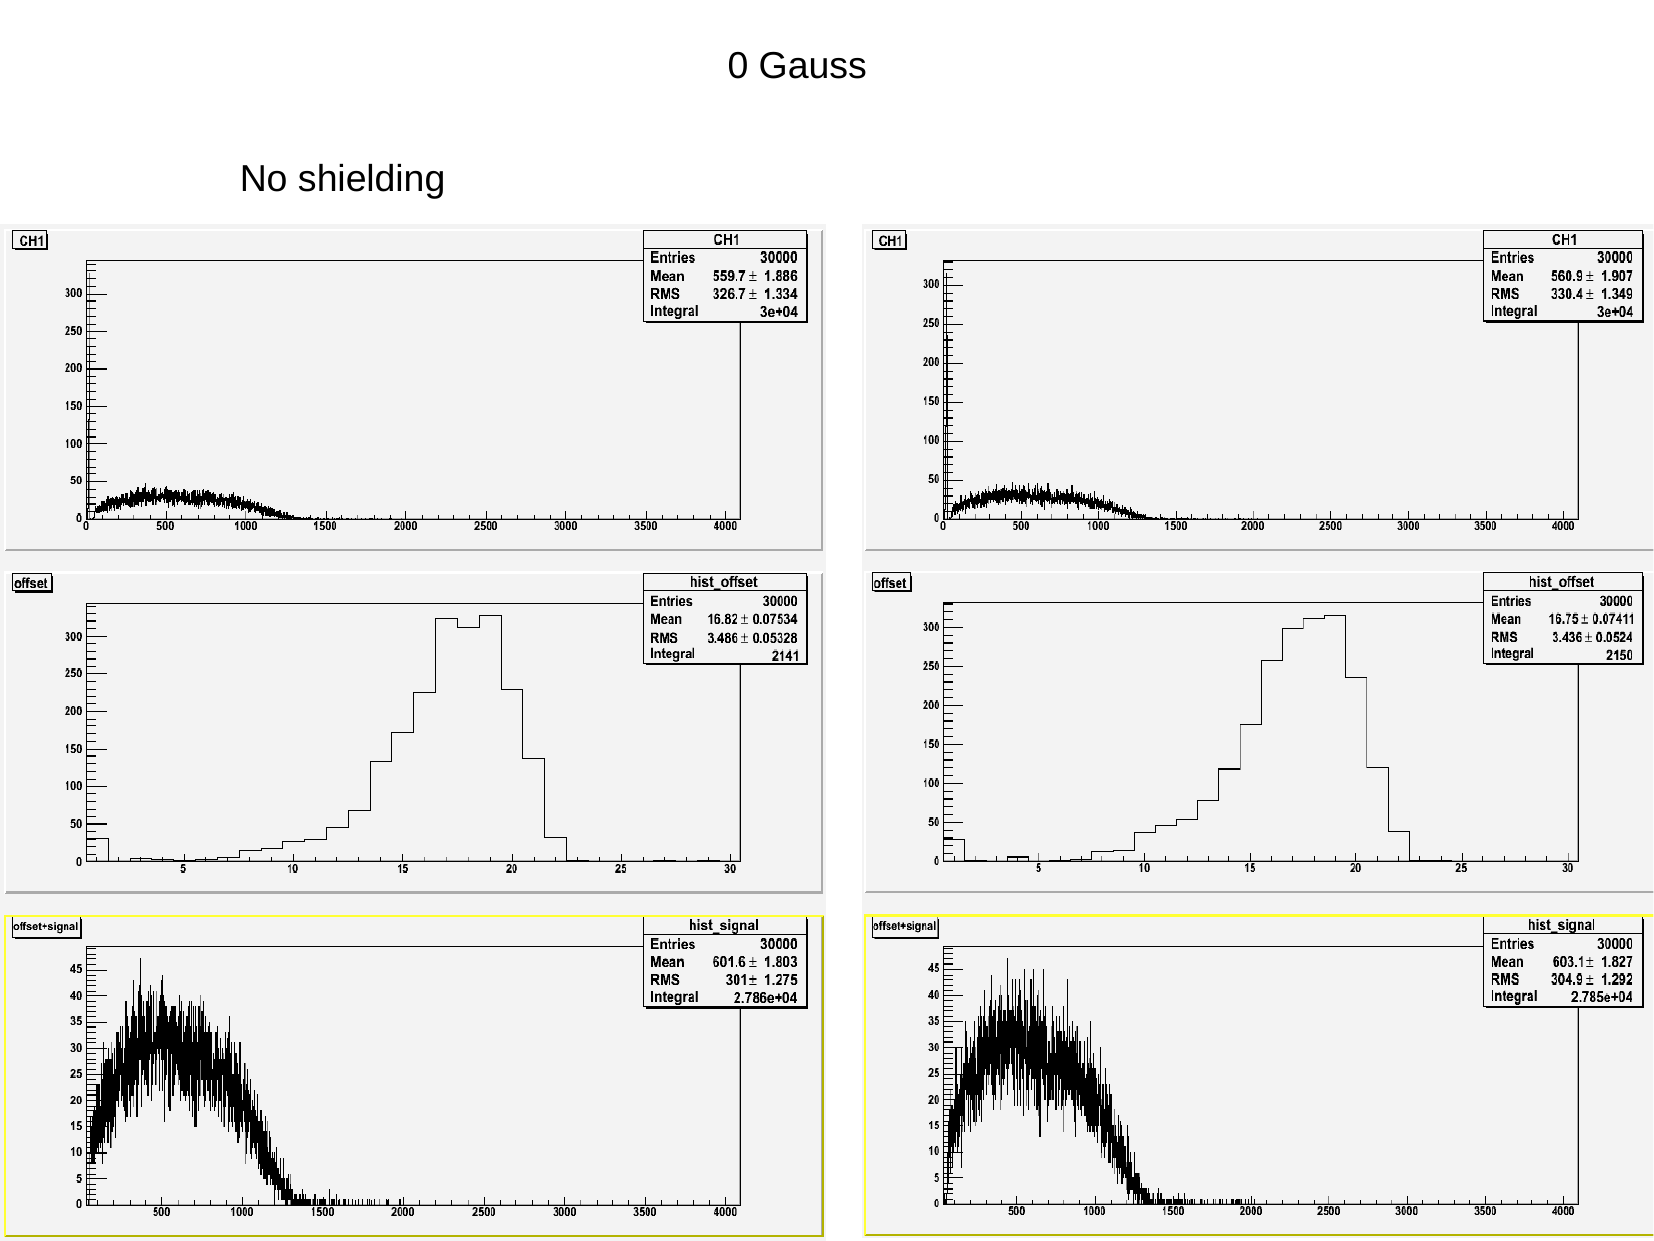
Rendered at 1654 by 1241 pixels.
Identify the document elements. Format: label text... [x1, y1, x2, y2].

text_box 0 Gauss [712, 37, 1051, 95]
picture [862, 224, 1654, 1238]
picture [0, 224, 826, 1241]
text_box No shielding [225, 150, 563, 207]
